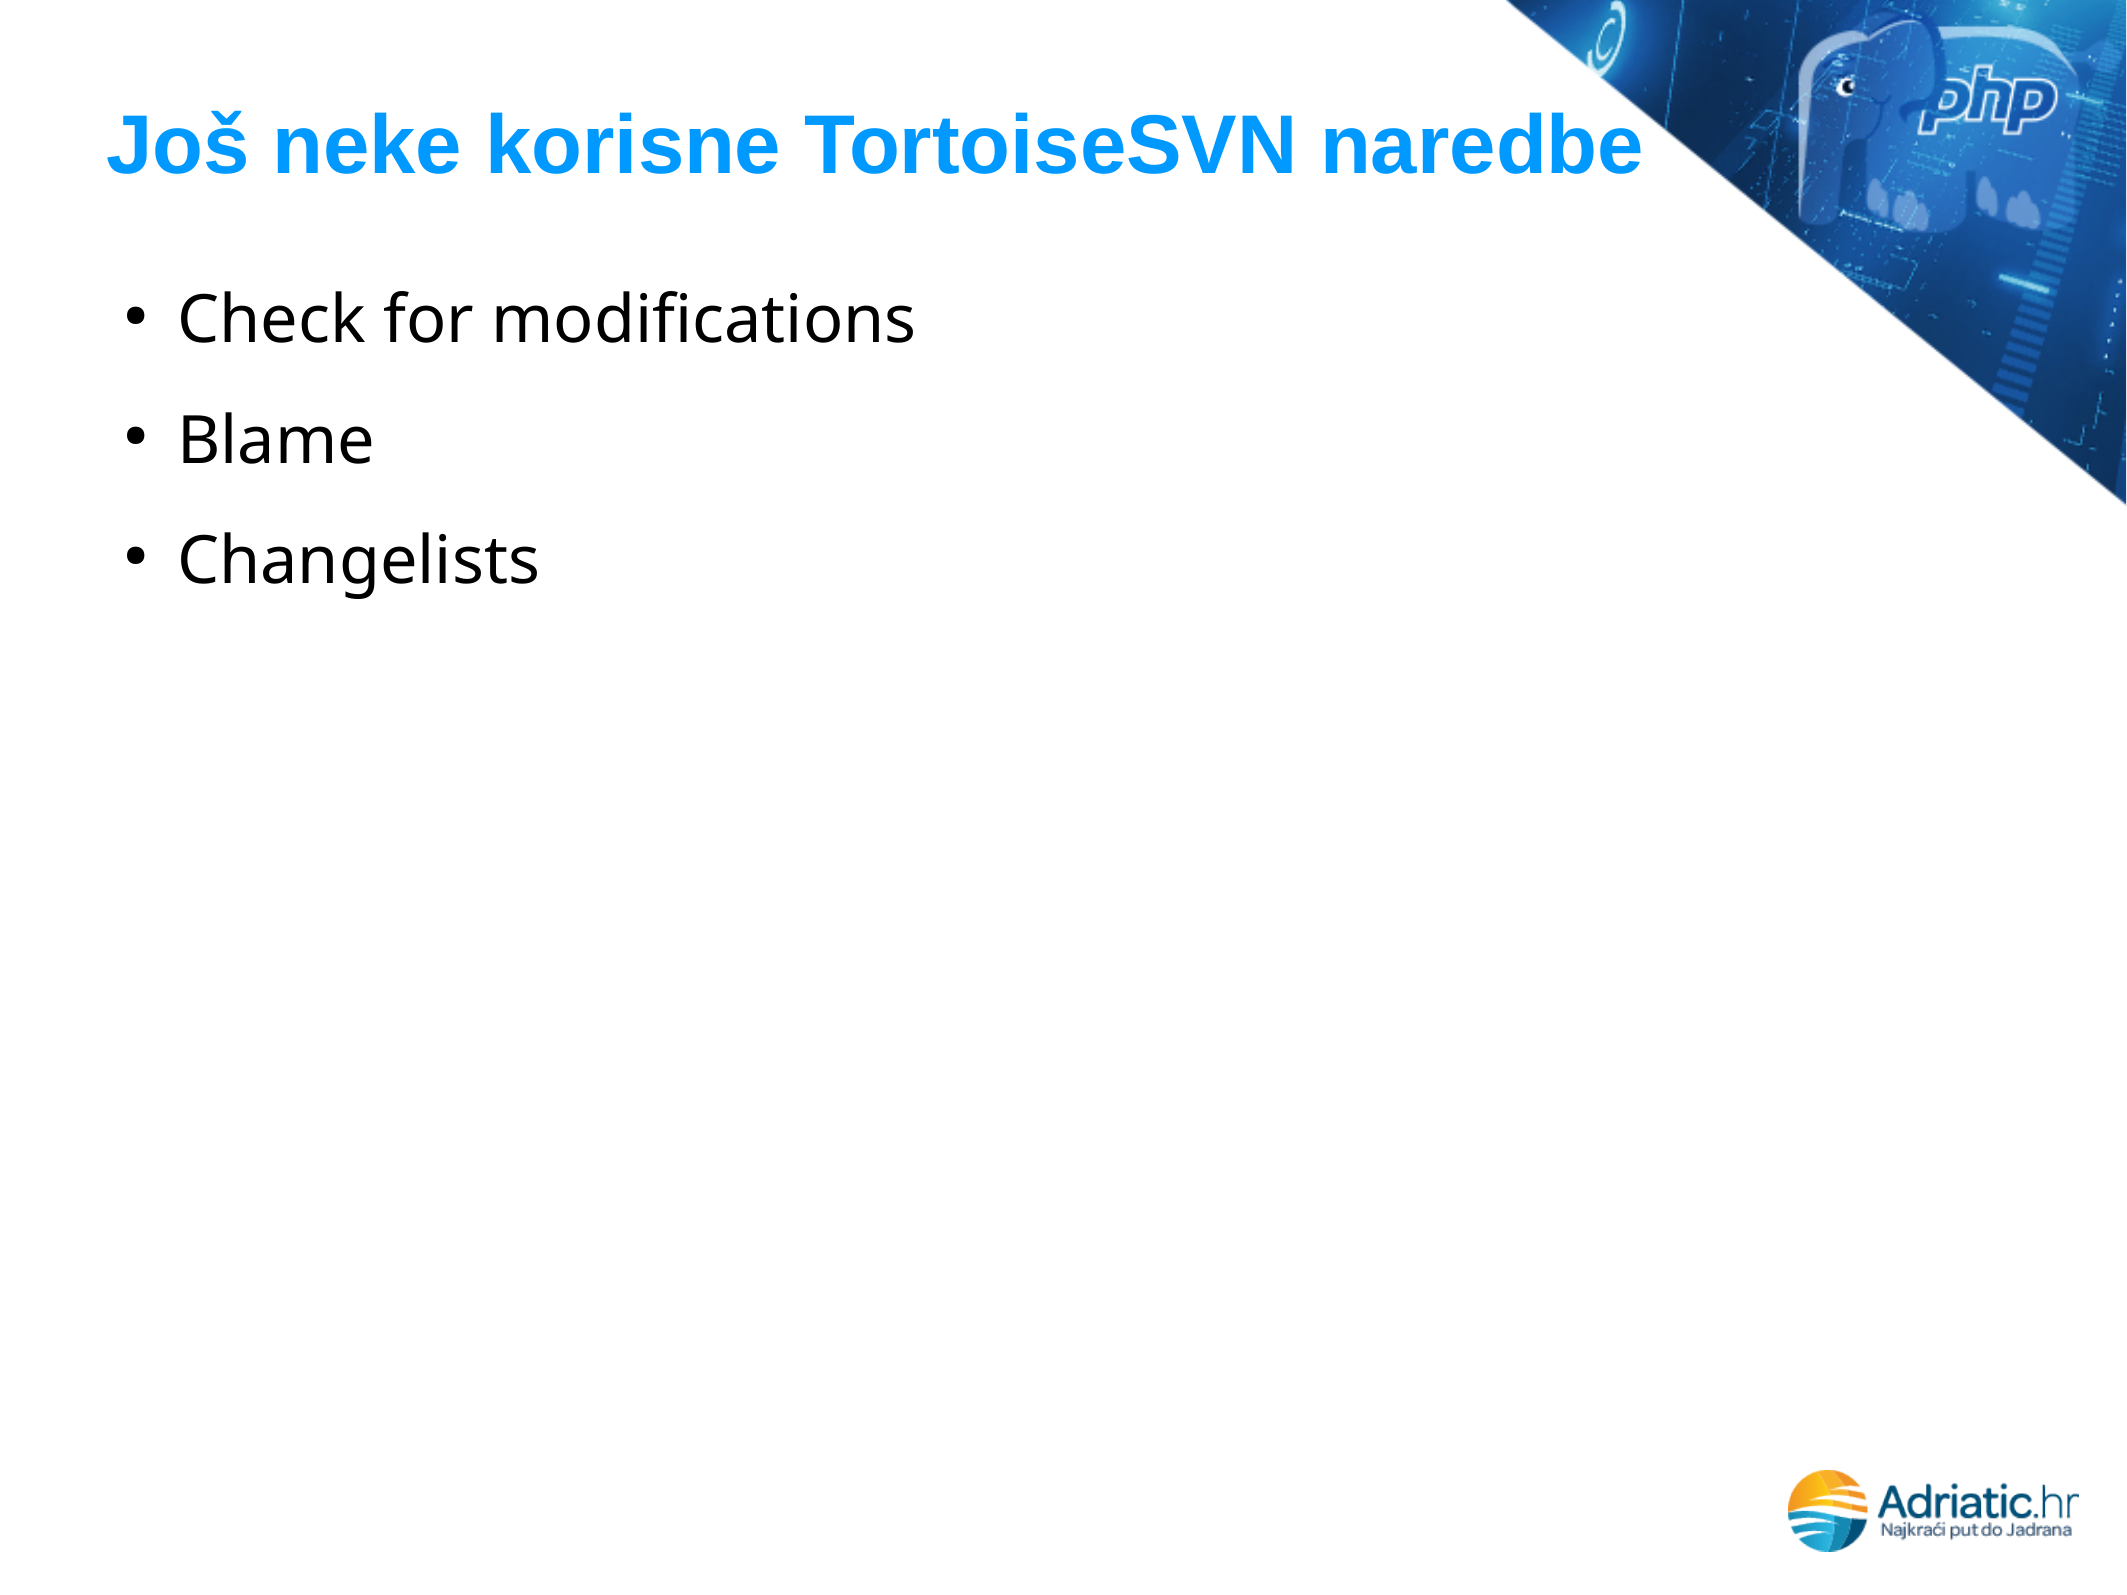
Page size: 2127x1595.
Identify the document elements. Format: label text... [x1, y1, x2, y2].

title Još neke korisne TortoiseSVN naredbe [106, 51, 1654, 238]
list Check for modifications Blame Changelists [106, 271, 2020, 1453]
picture [1788, 1470, 2079, 1552]
picture [1505, 0, 2127, 625]
